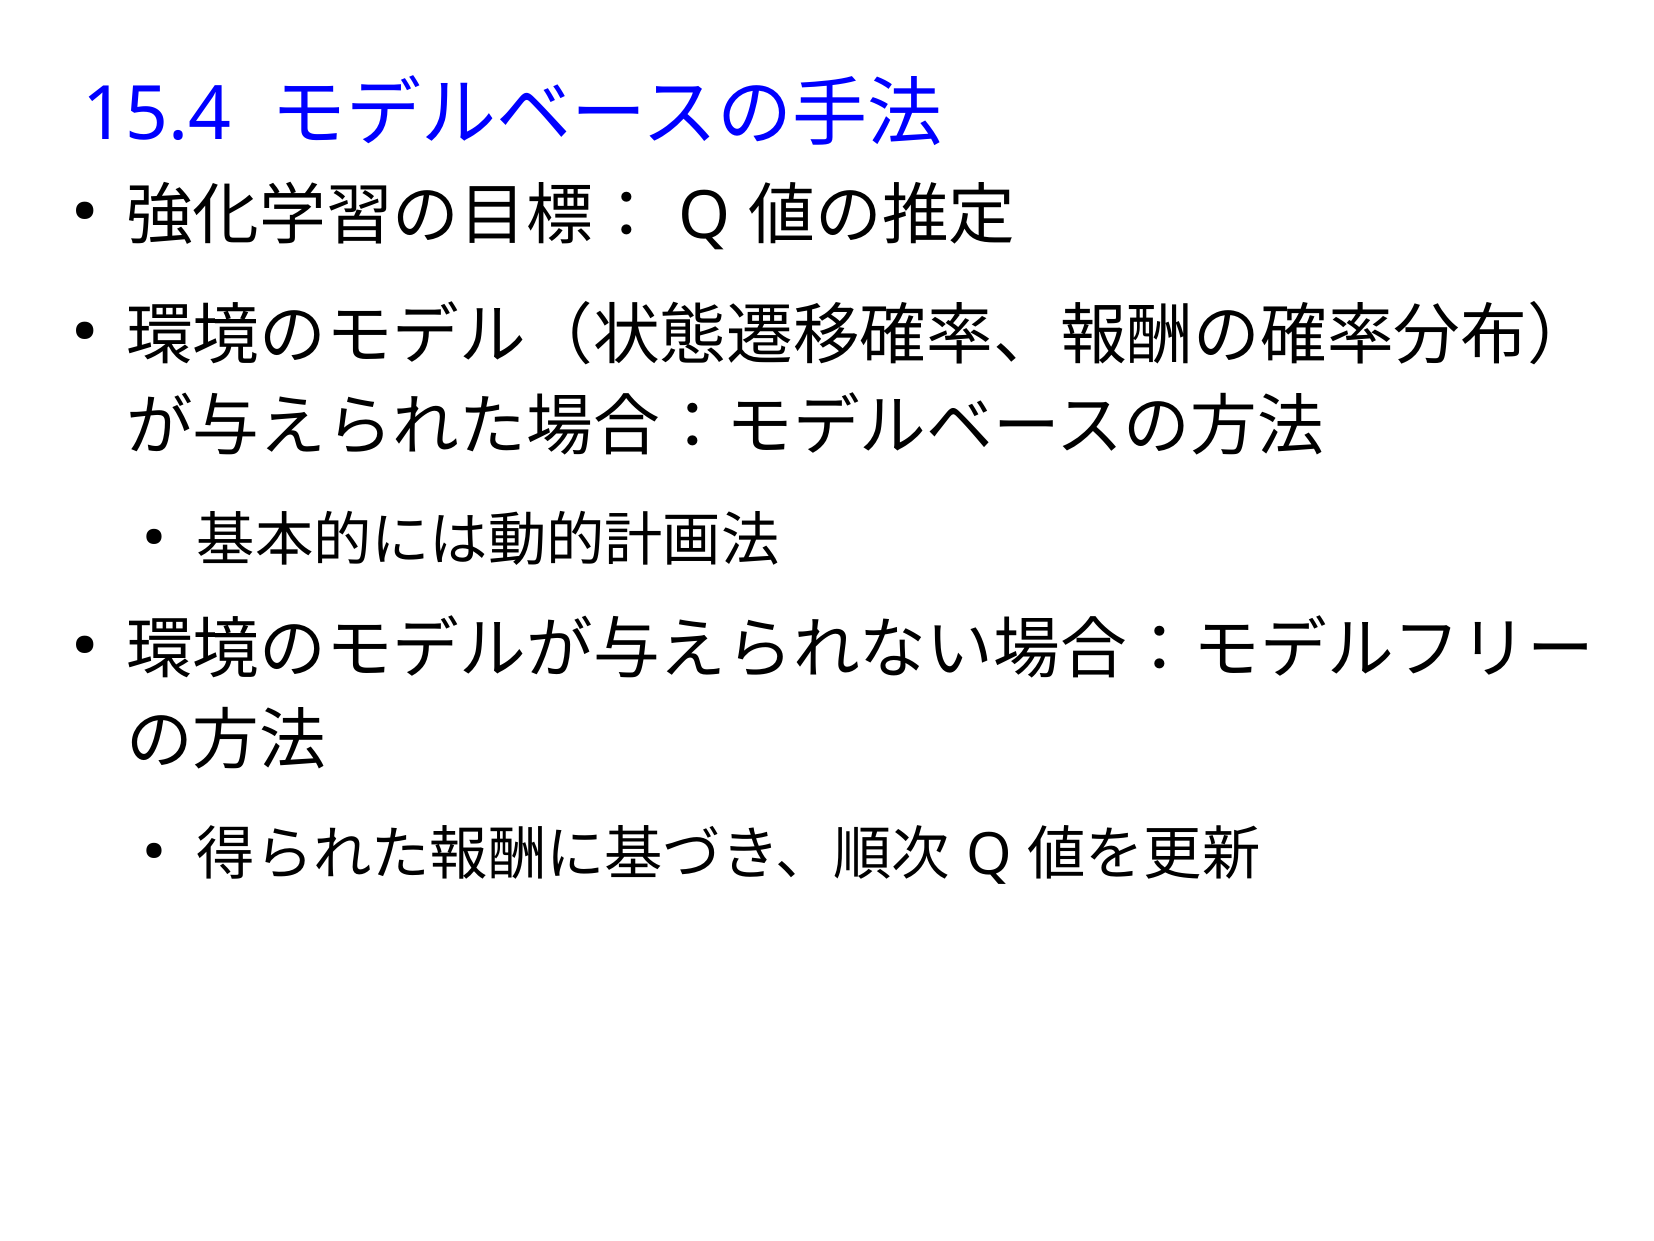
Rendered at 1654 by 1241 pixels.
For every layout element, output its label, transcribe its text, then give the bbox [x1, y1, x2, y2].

title 15.4 モデルベースの手法 [82, 49, 1571, 167]
list 強化学習の目標：Q値の推定 環境のモデル（状態遷移確率、報酬の確率分布）が与えられた場合：モデルベースの方法 基本的には動的計画法 環境のモデルが与えられない場合：モデルフリーの方法 得られた報酬に基づき、順次Q値を更新 [55, 167, 1604, 992]
